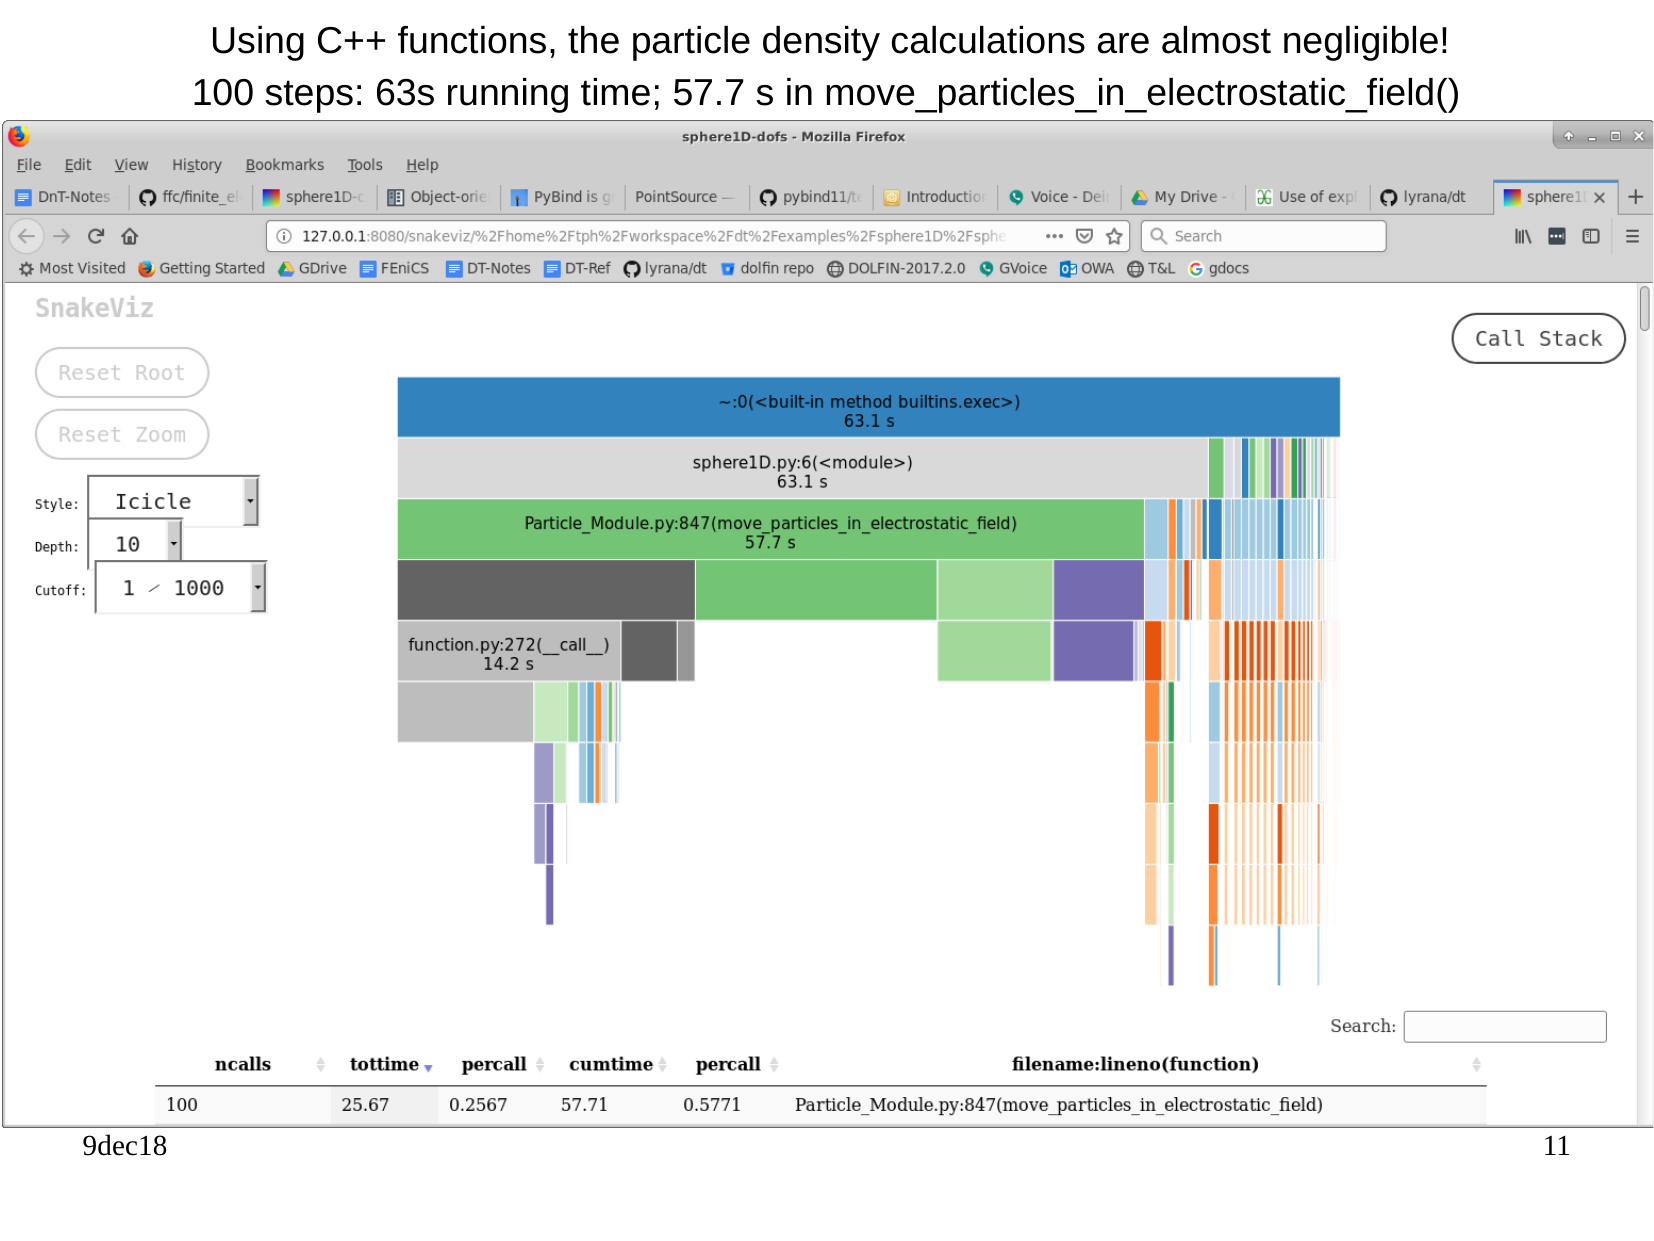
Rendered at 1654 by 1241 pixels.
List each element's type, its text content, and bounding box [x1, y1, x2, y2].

picture [2, 120, 1654, 1128]
text_box Using C++ functions, the particle density calculations are almost negligible! [195, 12, 1465, 64]
text_box 100 steps: 63s running time; 57.7 s in move_particles_in_electrostatic_field() [177, 64, 1476, 121]
